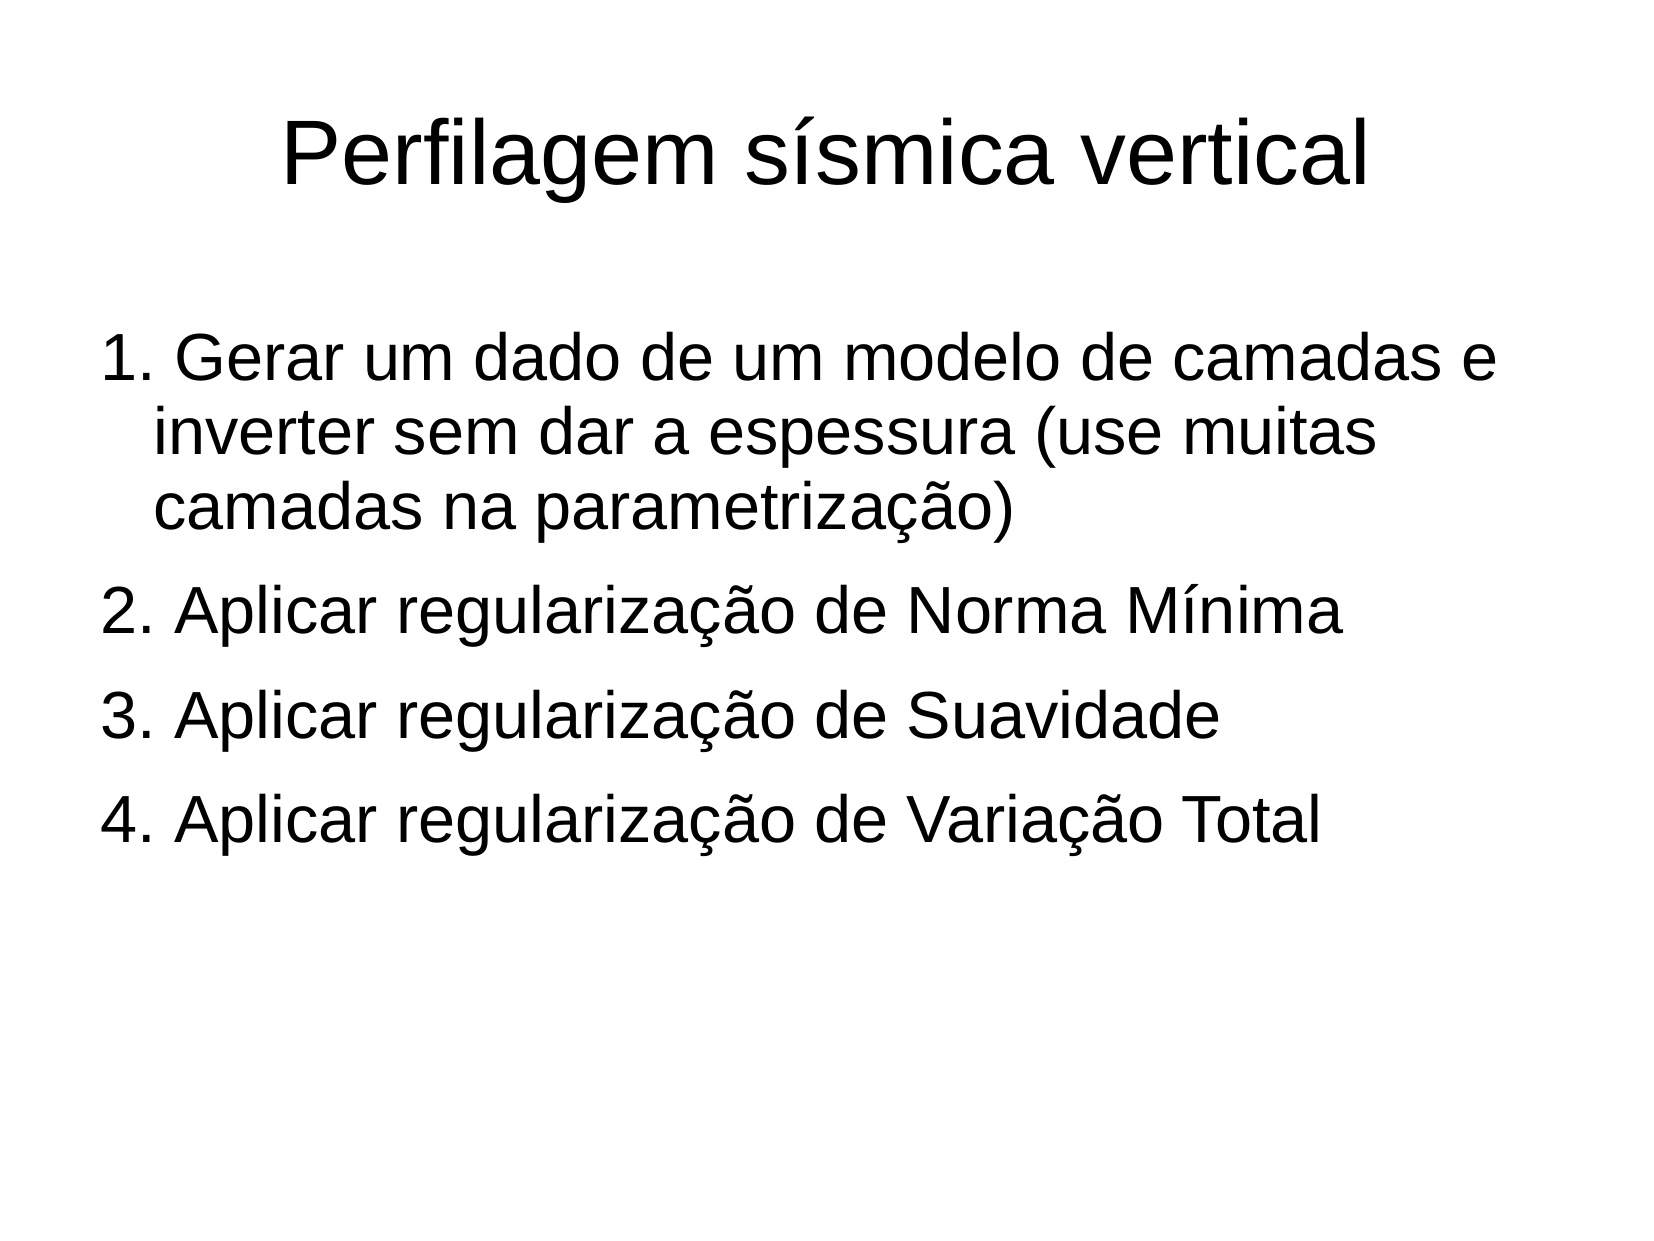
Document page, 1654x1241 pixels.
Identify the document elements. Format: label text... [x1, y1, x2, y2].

title Perfilagem sísmica vertical [82, 49, 1571, 257]
list Gerar um dado de um modelo de camadas e inverter sem dar a espessura (use muitas camadas na parametrização) Aplicar regularização de Norma Mínima Aplicar regularização de Suavidade Aplicar regularização de Variação Total [82, 319, 1571, 1241]
